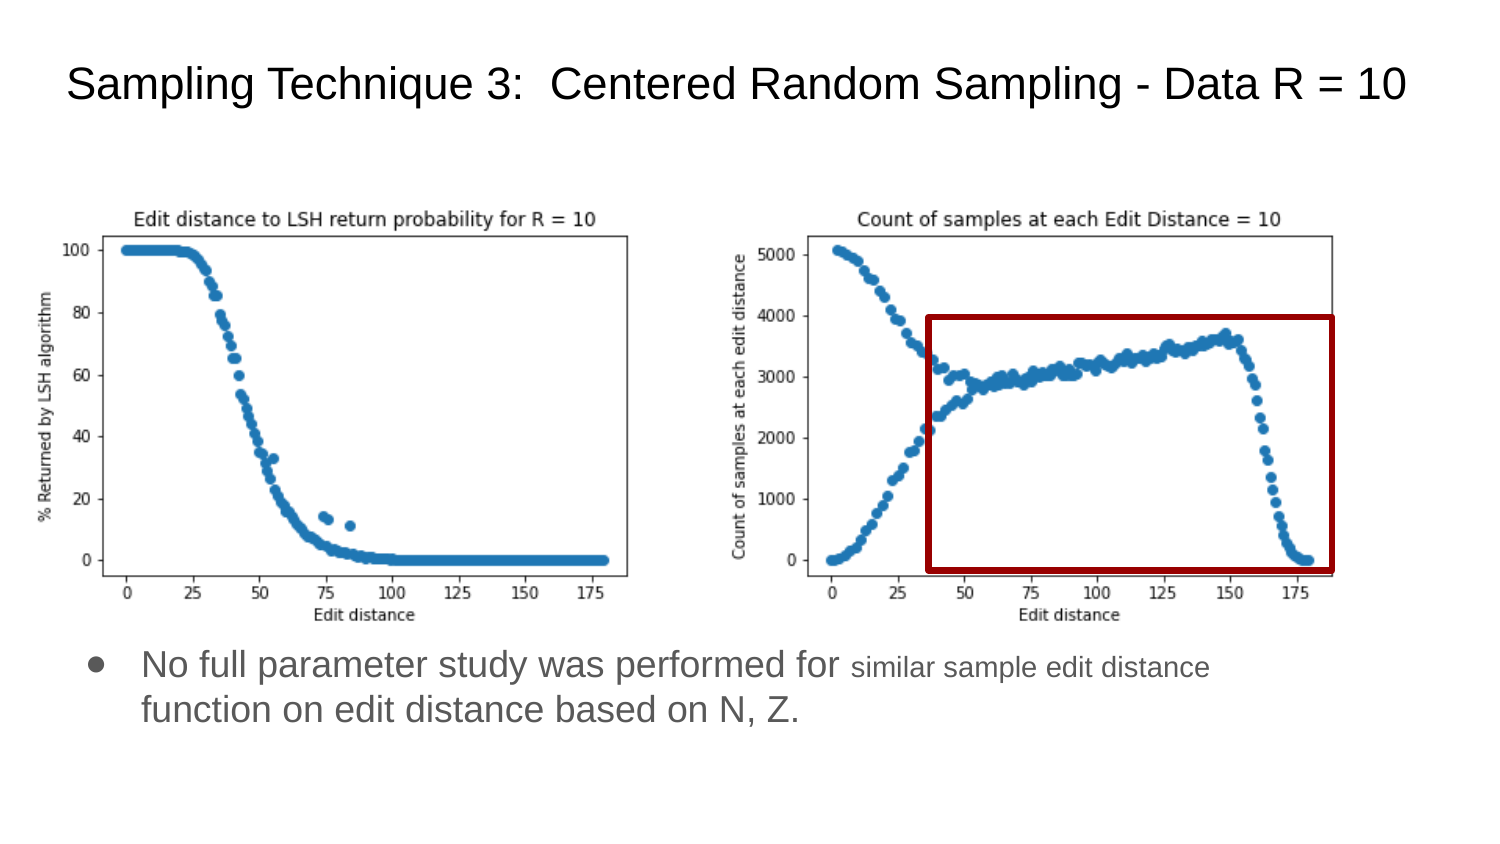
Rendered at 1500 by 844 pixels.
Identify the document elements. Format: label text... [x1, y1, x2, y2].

picture [18, 181, 694, 632]
title Sampling Technique 3: Centered Random Sampling - Data R = 10 [51, 39, 1449, 134]
picture [723, 181, 1399, 632]
text_box No full parameter study was performed for similar sample edit distance function on edit distance based on N, Z. [51, 625, 1356, 801]
